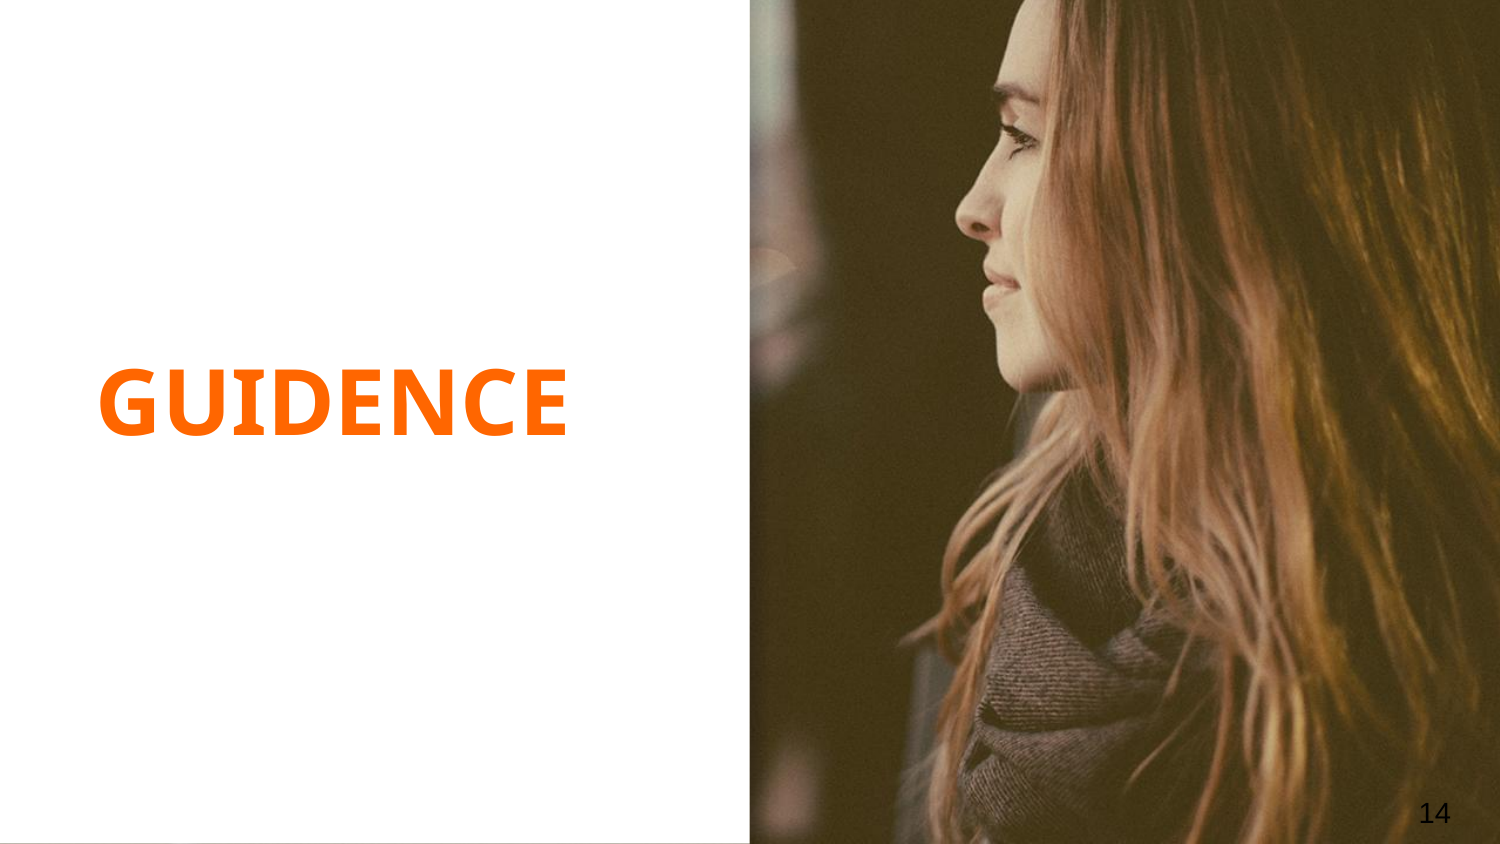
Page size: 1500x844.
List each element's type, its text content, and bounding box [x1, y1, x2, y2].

slide_number <number> [1403, 779, 1494, 844]
title GUIDENCE [80, 375, 662, 469]
picture [750, 0, 1500, 844]
